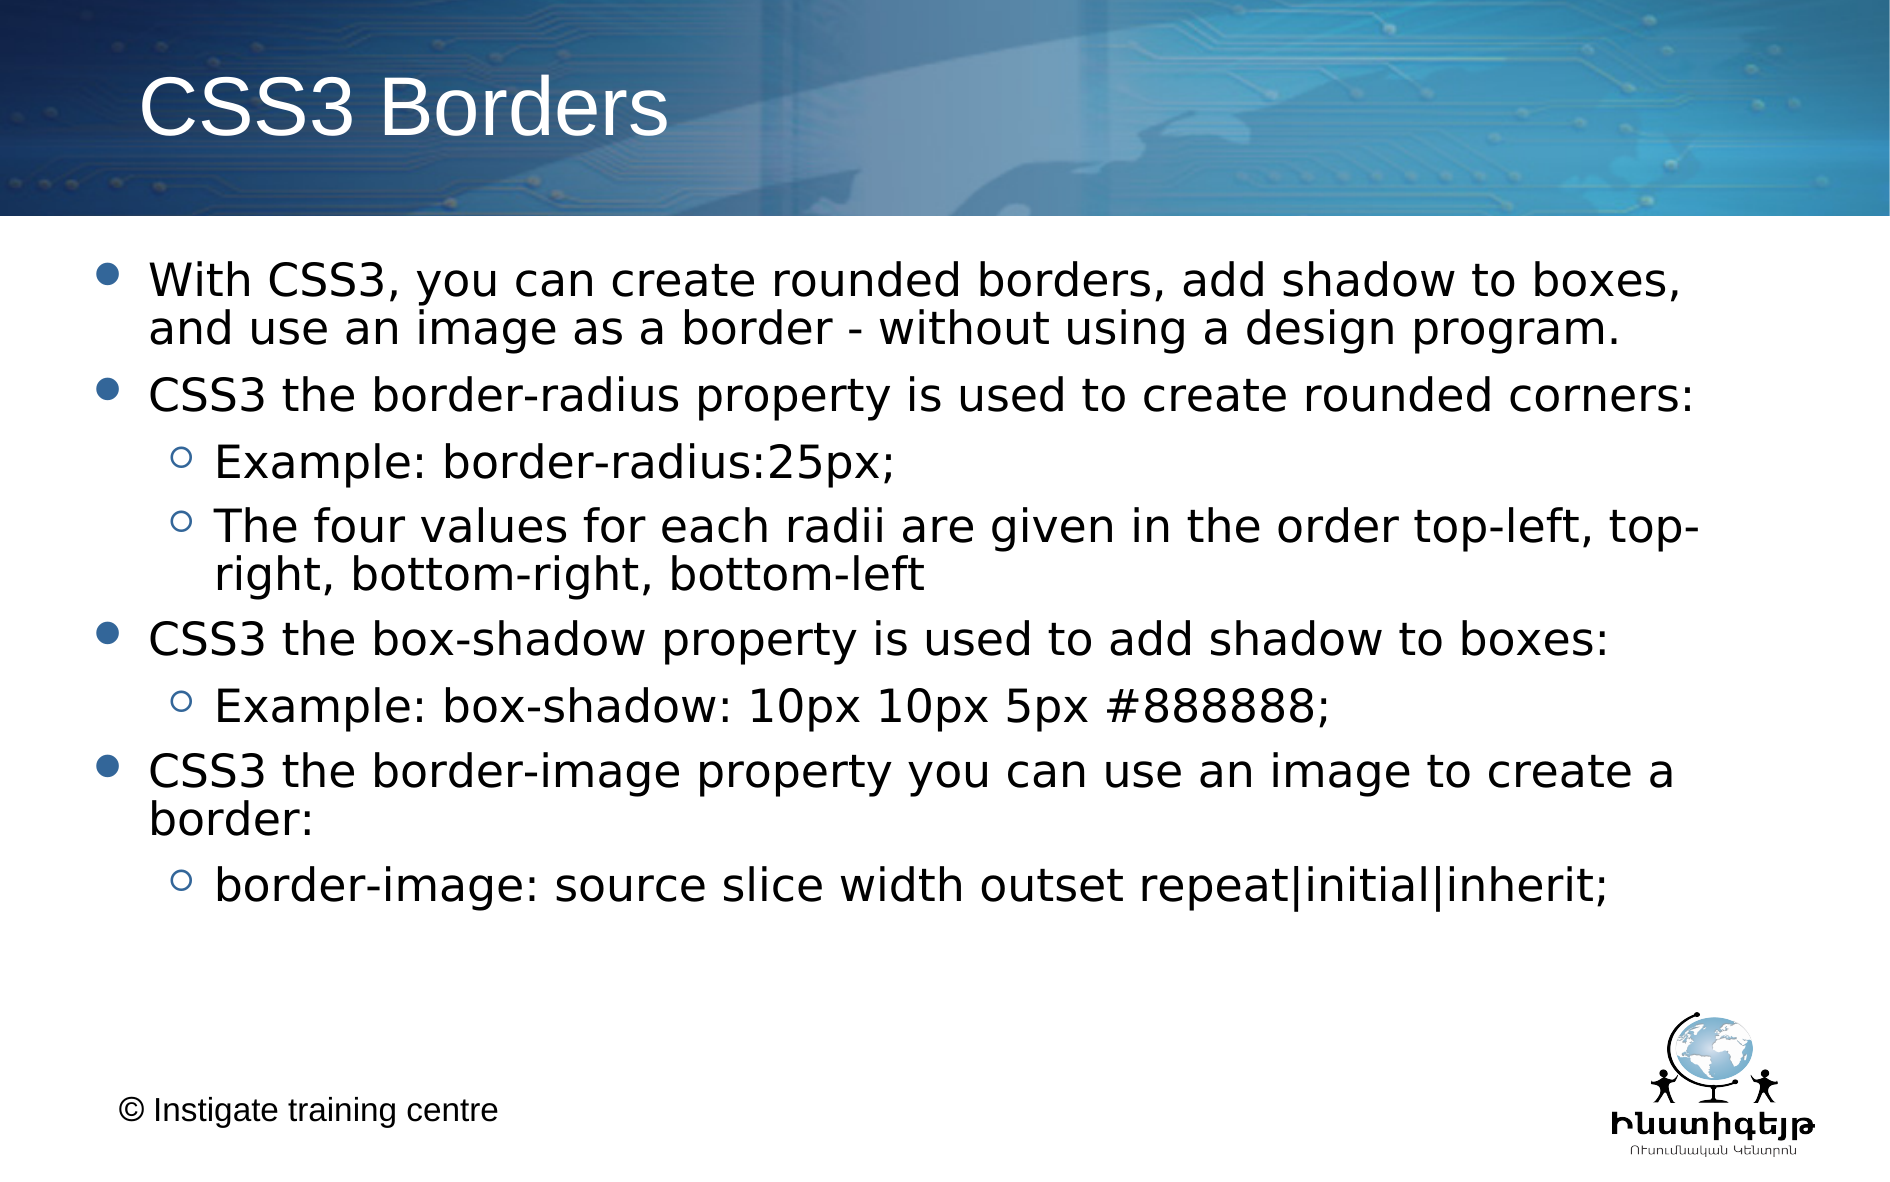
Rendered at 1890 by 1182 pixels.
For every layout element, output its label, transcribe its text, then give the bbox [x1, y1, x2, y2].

picture [1612, 1012, 1815, 1157]
list With CSS3, you can create rounded borders, add shadow to boxes, and use an image as a border - without using a design program. CSS3 the border-radius property is used to create rounded corners: Example: border-radius:25px; The four values for each radii are given in the order top-left, top-right, bottom-right, bottom-left CSS3 the box-shadow property is used to add shadow to boxes: Example: box-shadow: 10px 10px 5px #888888; CSS3 the border-image property you can use an image to create a border: border-image: source slice width outset repeat|initial|inherit; [93, 258, 1783, 282]
picture [0, 0, 1890, 216]
